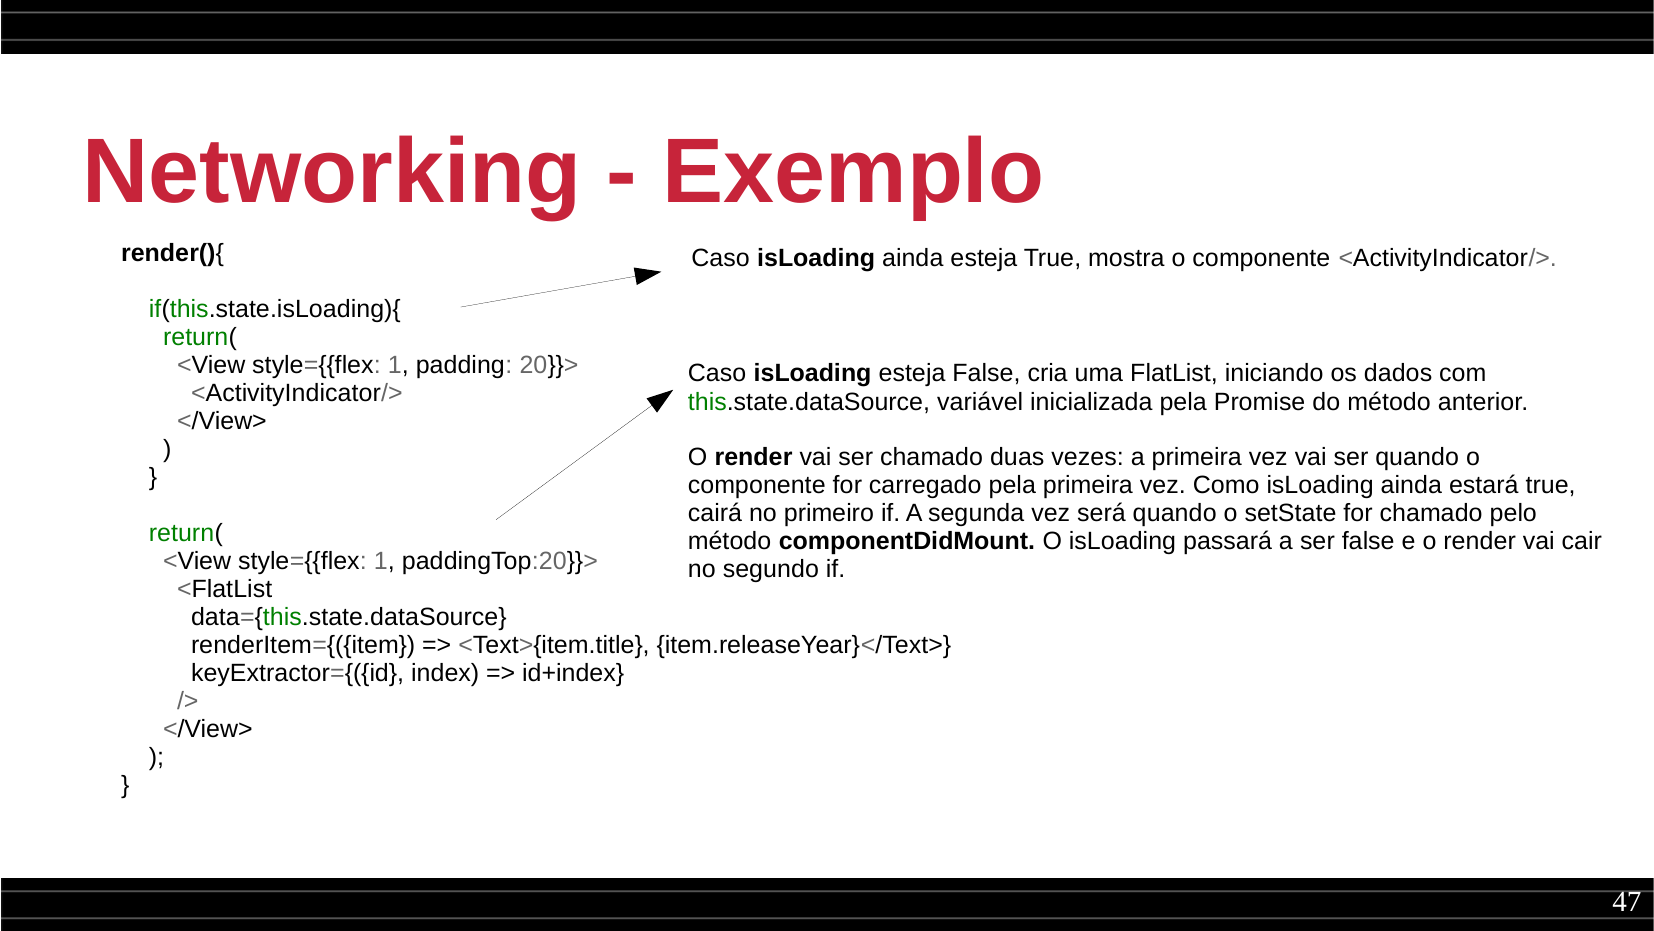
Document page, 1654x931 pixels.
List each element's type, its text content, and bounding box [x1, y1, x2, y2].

text_box Caso isLoading ainda esteja True, mostra o componente <ActivityIndicator/>. [676, 236, 1586, 280]
picture [1, 0, 1654, 54]
title Networking - Exemplo [82, 92, 1571, 249]
text_box render(){ if(this.state.isLoading){ return( <View style={{flex: 1, padding: 20}}> <ActivityIndicator/> </View> ) } return( <View style={{flex: 1, paddingTop:20}}> <FlatList data={this.state.dataSource} renderItem={({item}) => <Text>{item.title}, {item.releaseYear}</Text>} keyExtractor={({id}, index) => id+index} /> </View> ); } [106, 231, 981, 807]
text_box Caso isLoading esteja False, cria uma FlatList, iniciando os dados com this.state.dataSource, variável inicializada pela Promise do método anterior. O render vai ser chamado duas vezes: a primeira vez vai ser quando o componente for carregado pela primeira vez. Como isLoading ainda estará true, cairá no primeiro if. A segunda vez será quando o setState for chamado pelo método componentDidMount. O isLoading passará a ser false e o render vai cair no segundo if. [673, 351, 1619, 619]
picture [1, 878, 1654, 931]
